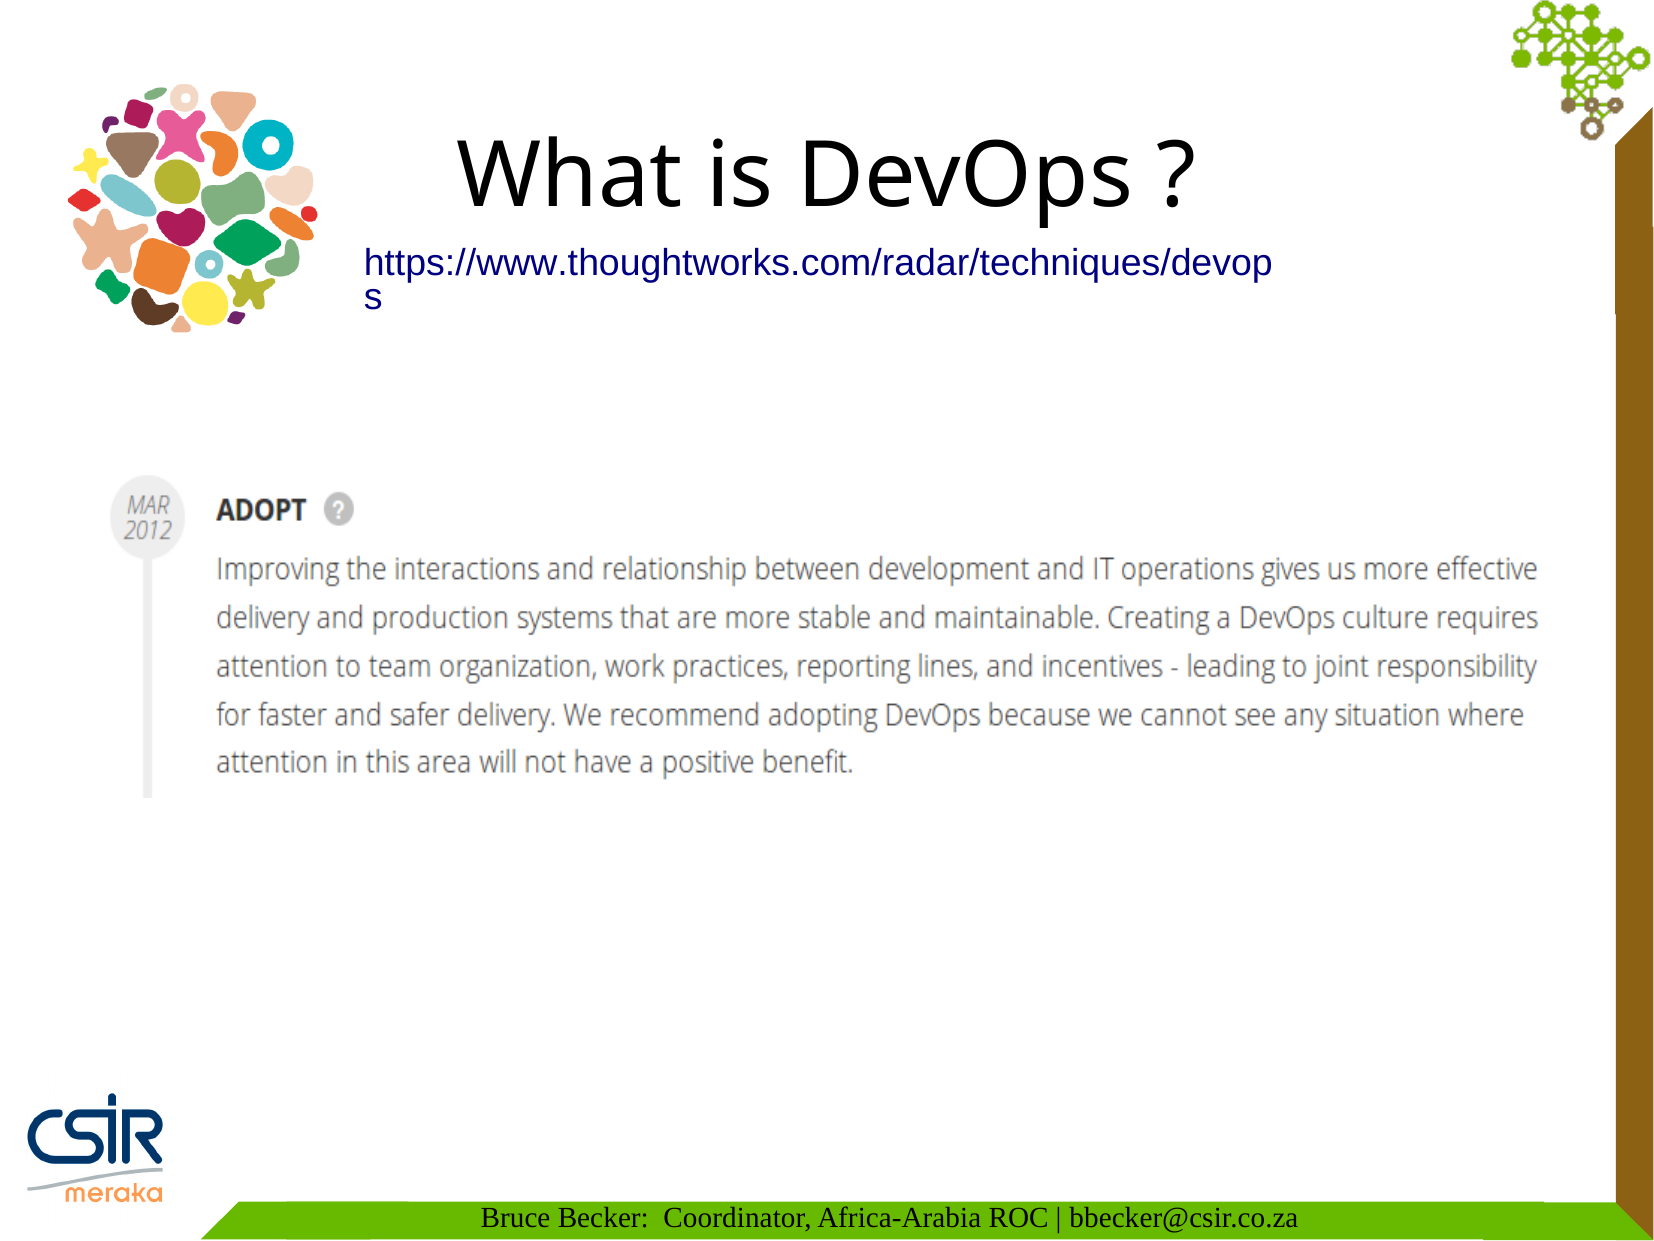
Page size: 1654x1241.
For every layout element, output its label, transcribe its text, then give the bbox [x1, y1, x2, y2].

picture [12, 1074, 178, 1225]
picture [1503, 0, 1654, 144]
picture [82, 442, 1571, 798]
picture [45, 59, 341, 356]
text_box https://www.thoughtworks.com/radar/techniques/devops [348, 234, 1305, 292]
title What is DevOps ? [341, 67, 1571, 275]
